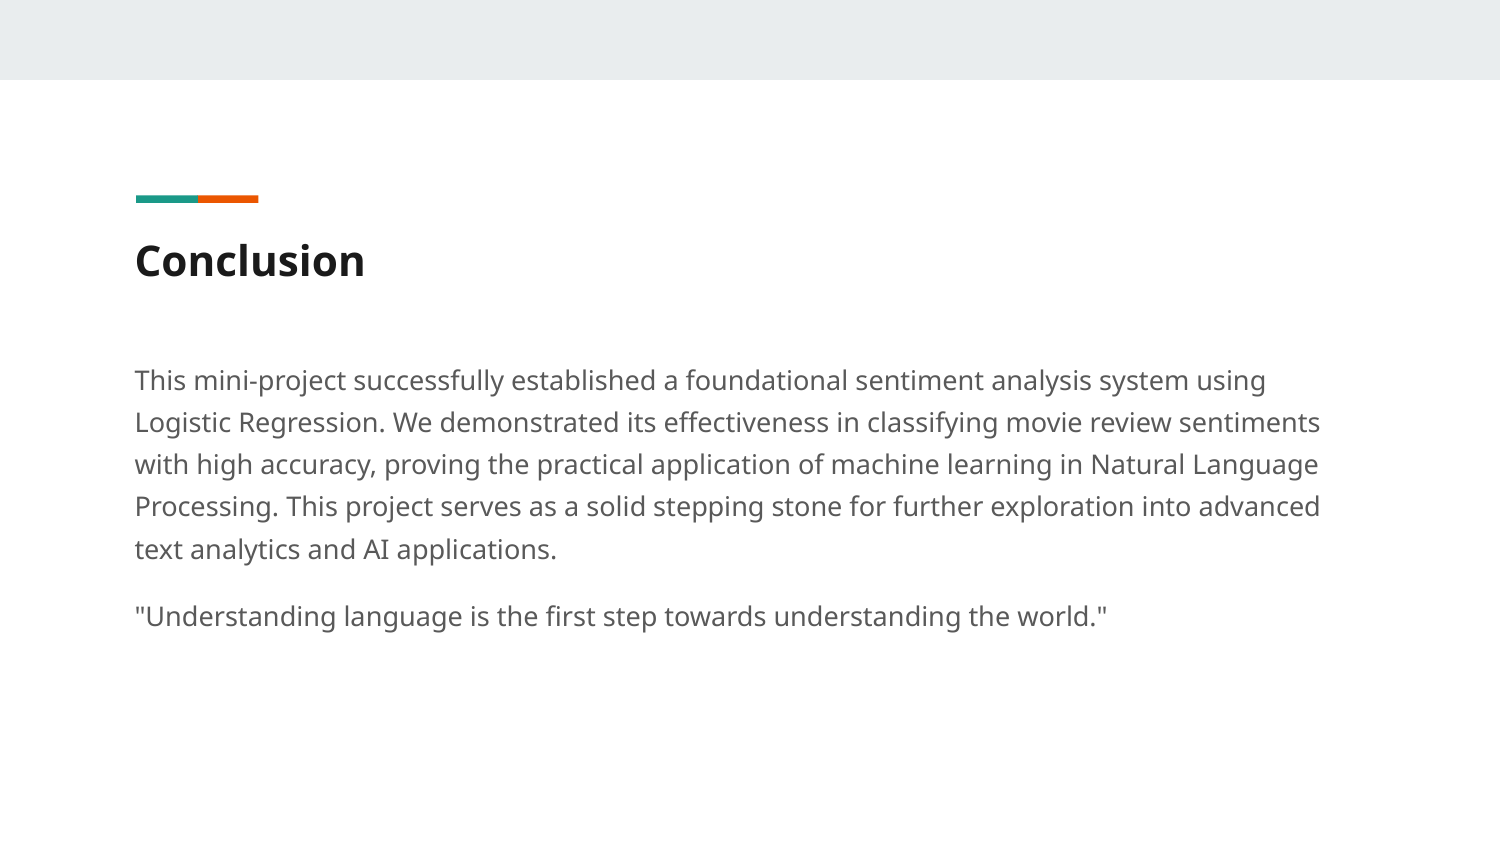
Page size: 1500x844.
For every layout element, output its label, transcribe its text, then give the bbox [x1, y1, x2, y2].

title Conclusion [119, 216, 1381, 305]
list This mini-project successfully established a foundational sentiment analysis system using Logistic Regression. We demonstrated its effectiveness in classifying movie review sentiments with high accuracy, proving the practical application of machine learning in Natural Language Processing. This project serves as a solid stepping stone for further exploration into advanced text analytics and AI applications. "Understanding language is the first step towards understanding the world." [119, 341, 1381, 712]
